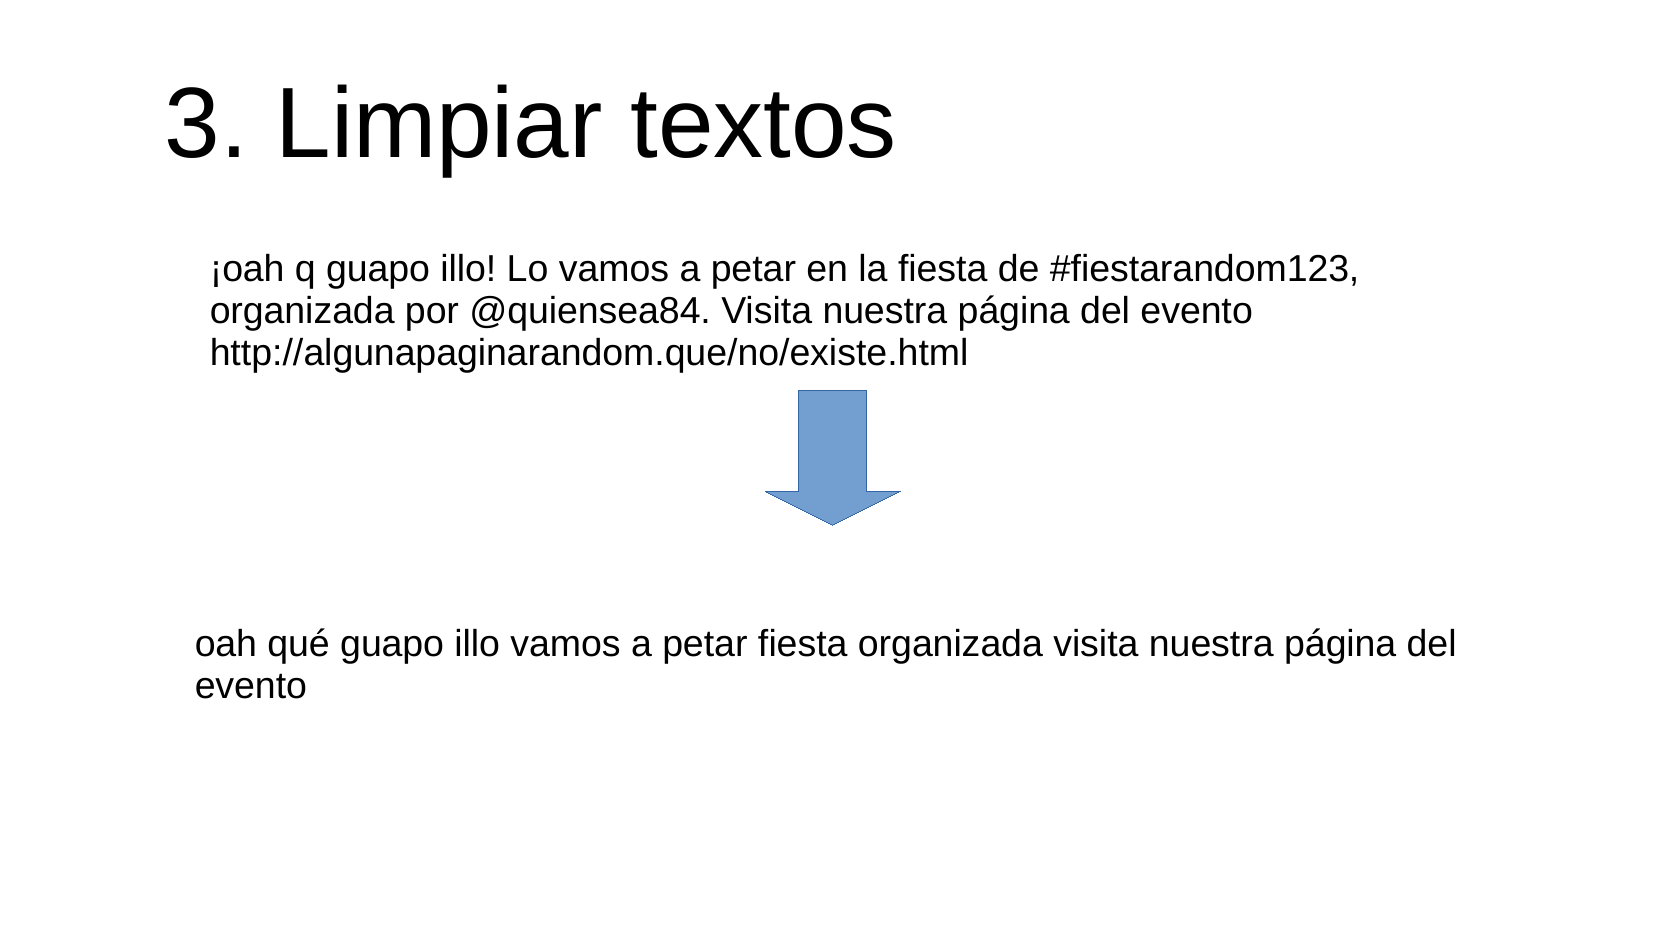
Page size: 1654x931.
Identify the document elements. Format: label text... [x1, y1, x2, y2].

text_box [765, 390, 901, 526]
text_box 3. Limpiar textos [150, 60, 1591, 333]
text_box oah qué guapo illo vamos a petar fiesta organizada visita nuestra página del evento [180, 615, 1516, 736]
text_box ¡oah q guapo illo! Lo vamos a petar en la fiesta de #fiestarandom123, organizada por @quiensea84. Visita nuestra página del evento http://algunapaginarandom.que/no/existe.html [195, 240, 1531, 361]
